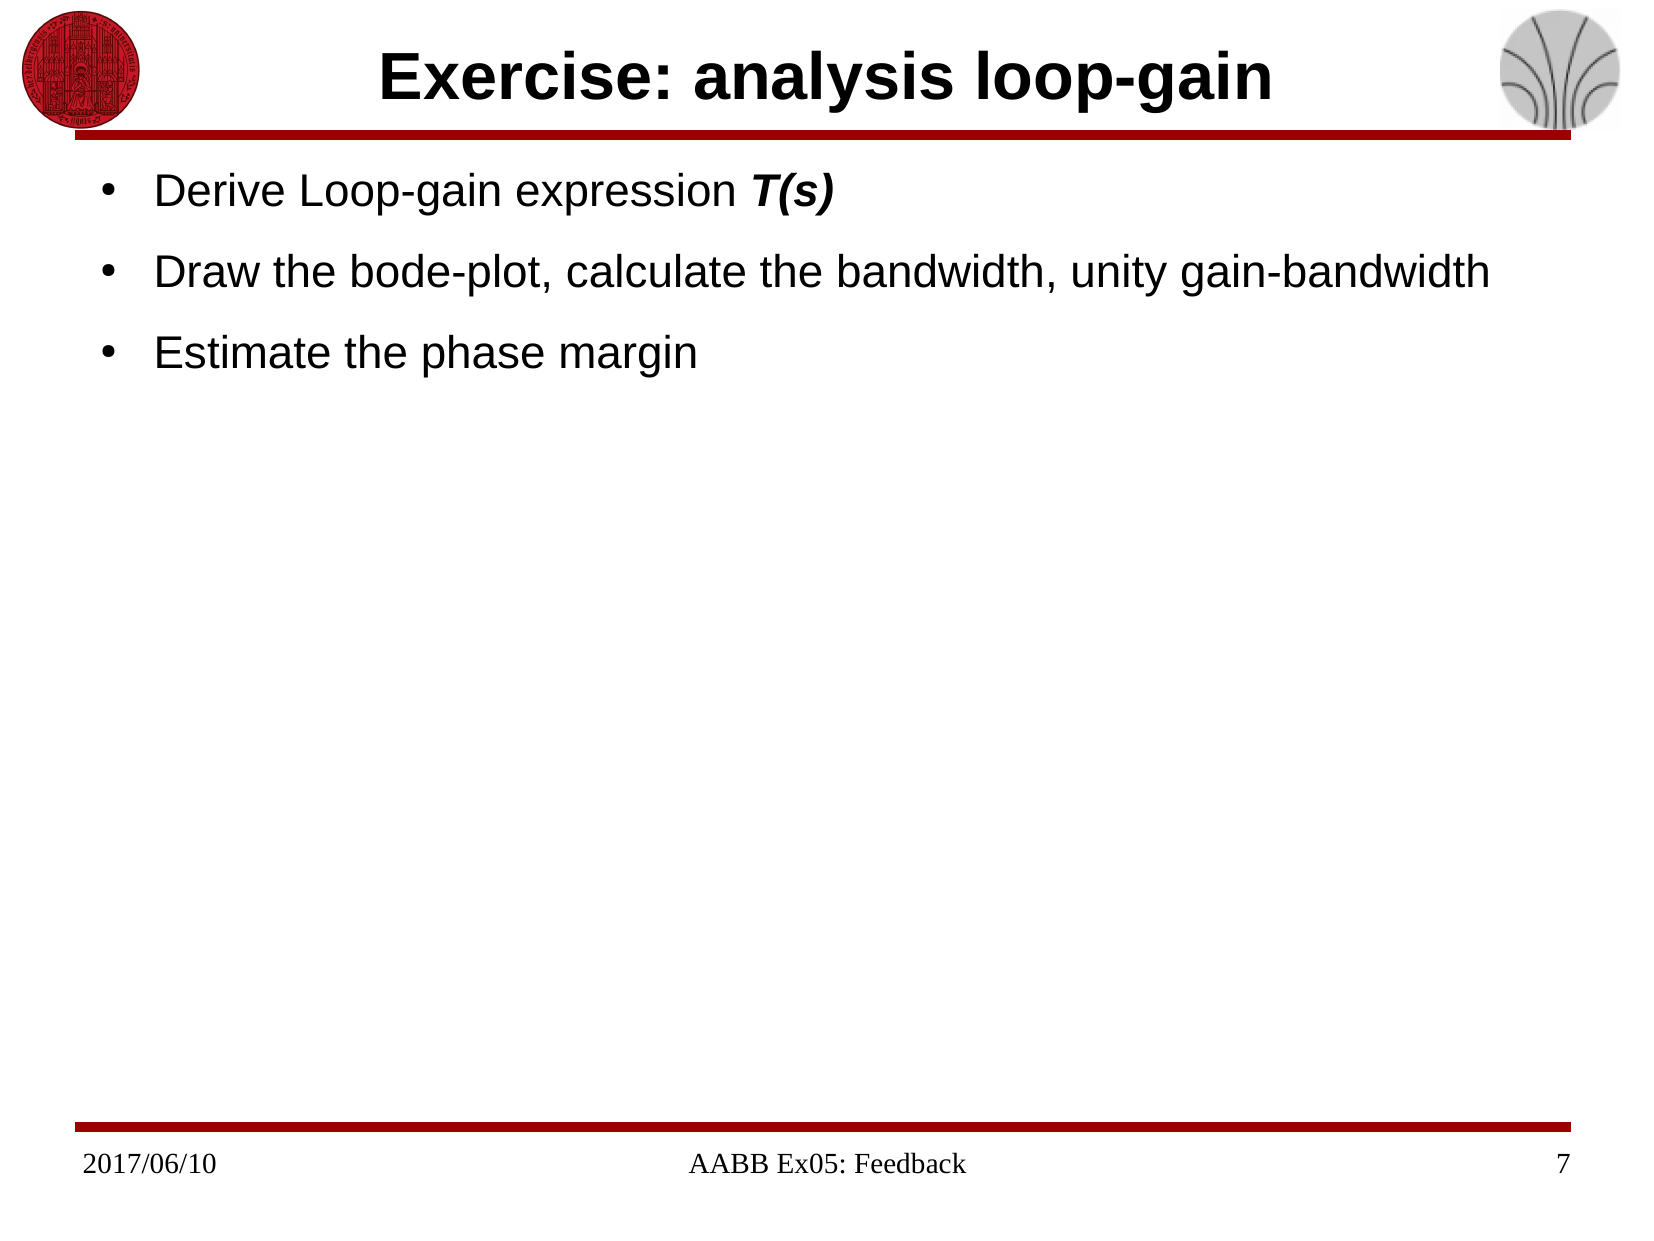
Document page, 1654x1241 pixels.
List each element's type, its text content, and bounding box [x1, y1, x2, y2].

list Derive Loop-gain expression T(s) Draw the bode-plot, calculate the bandwidth, unity gain-bandwidth Estimate the phase margin [82, 165, 1571, 1111]
title Exercise: analysis loop-gain [82, 25, 1571, 127]
picture [1500, 9, 1621, 131]
picture [20, 9, 141, 130]
